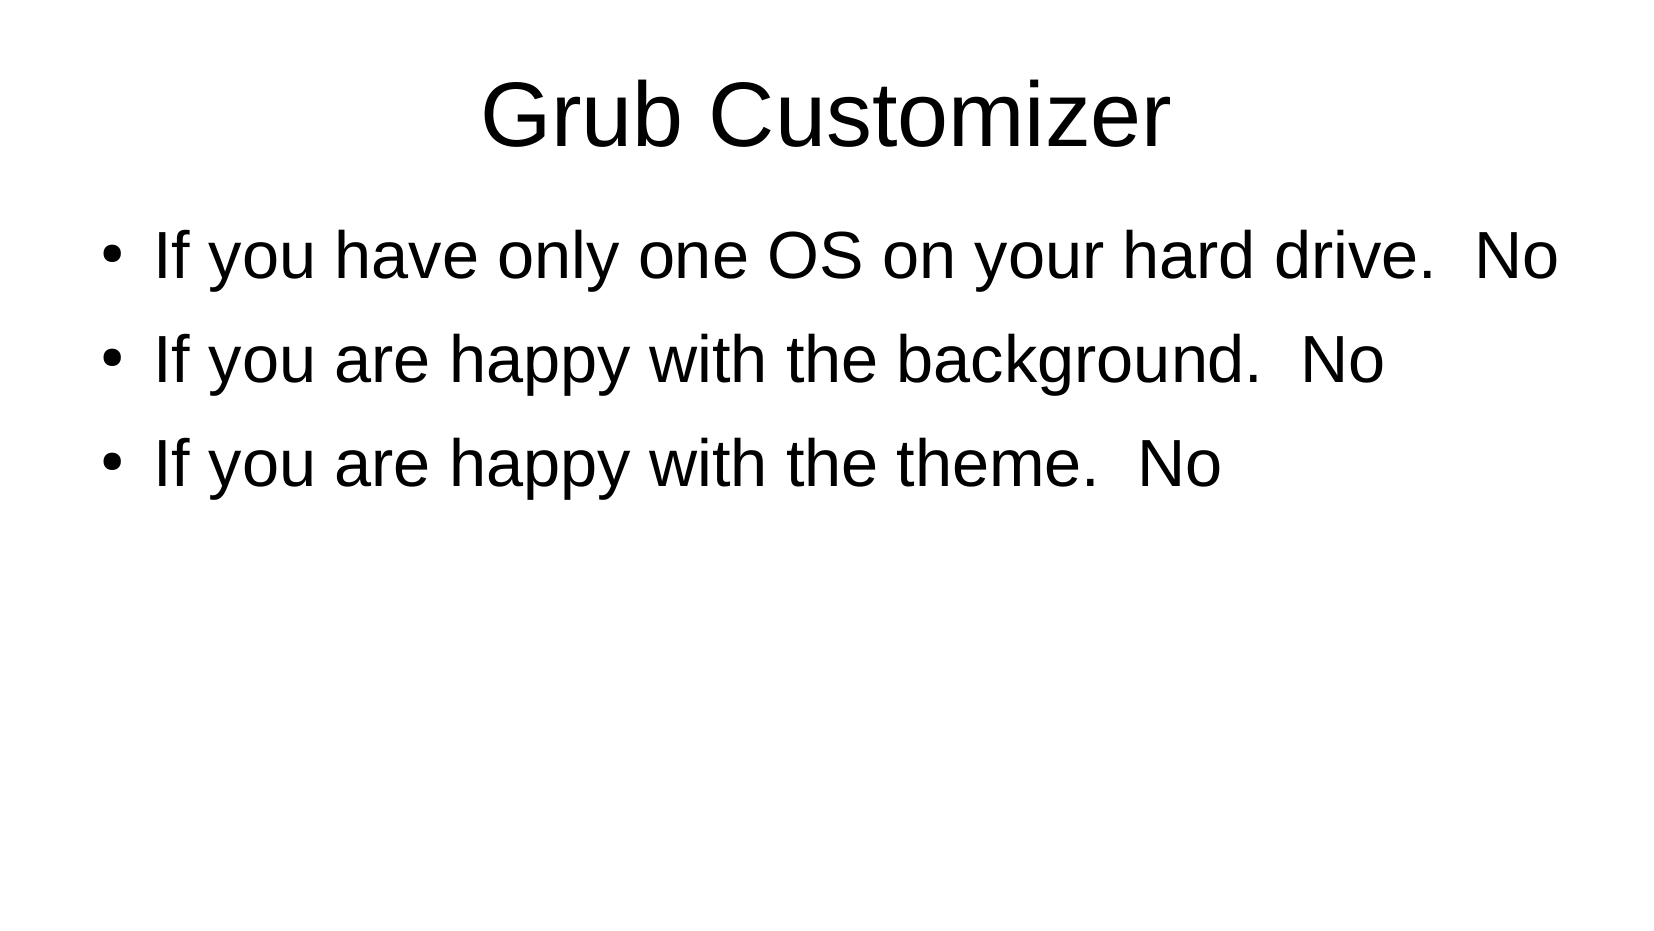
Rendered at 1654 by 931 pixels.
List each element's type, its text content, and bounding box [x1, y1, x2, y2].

title Grub Customizer [82, 37, 1571, 193]
list If you have only one OS on your hard drive. No If you are happy with the background. No If you are happy with the theme. No [82, 217, 1571, 758]
